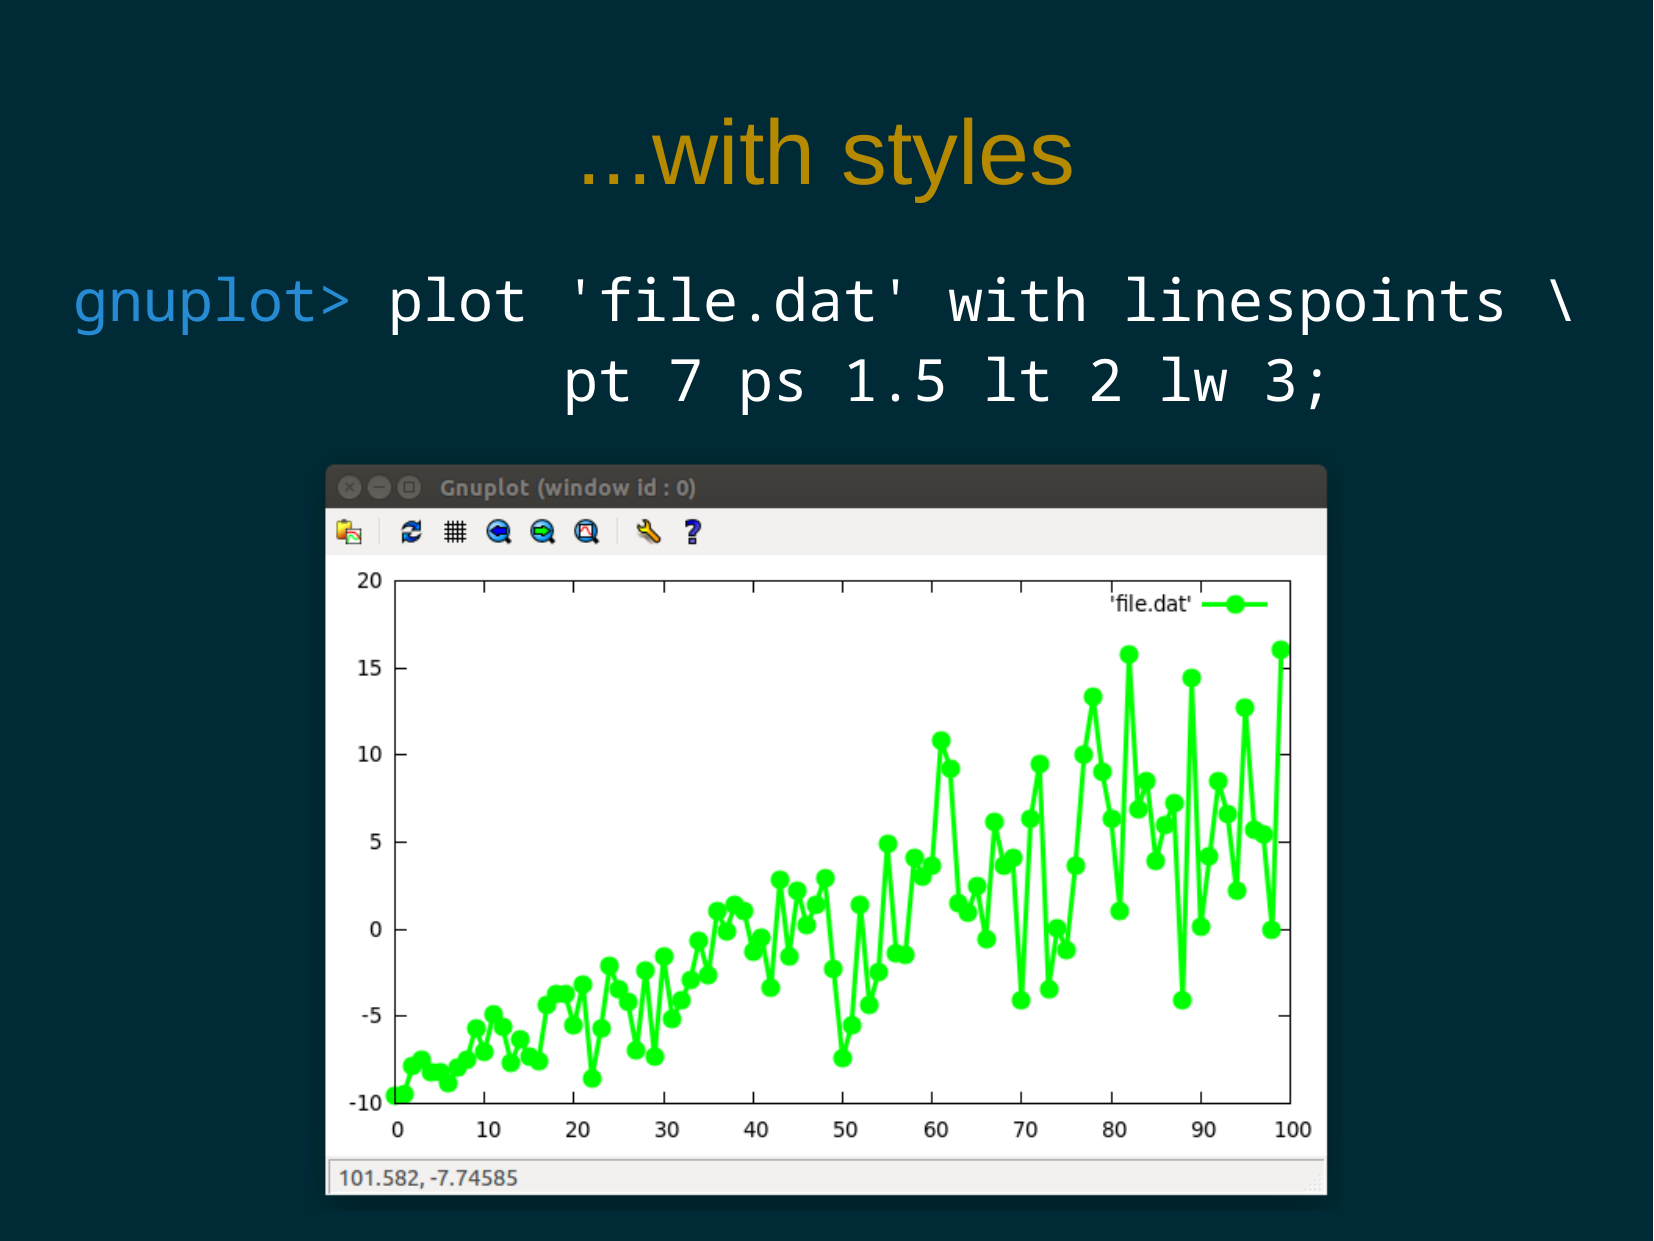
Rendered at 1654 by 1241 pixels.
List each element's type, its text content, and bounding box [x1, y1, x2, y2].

title ...with styles [82, 49, 1571, 252]
text_box gnuplot> plot 'file.dat' with linespoints \ pt 7 ps 1.5 lt 2 lw 3; [59, 252, 1594, 414]
picture [313, 458, 1342, 1210]
